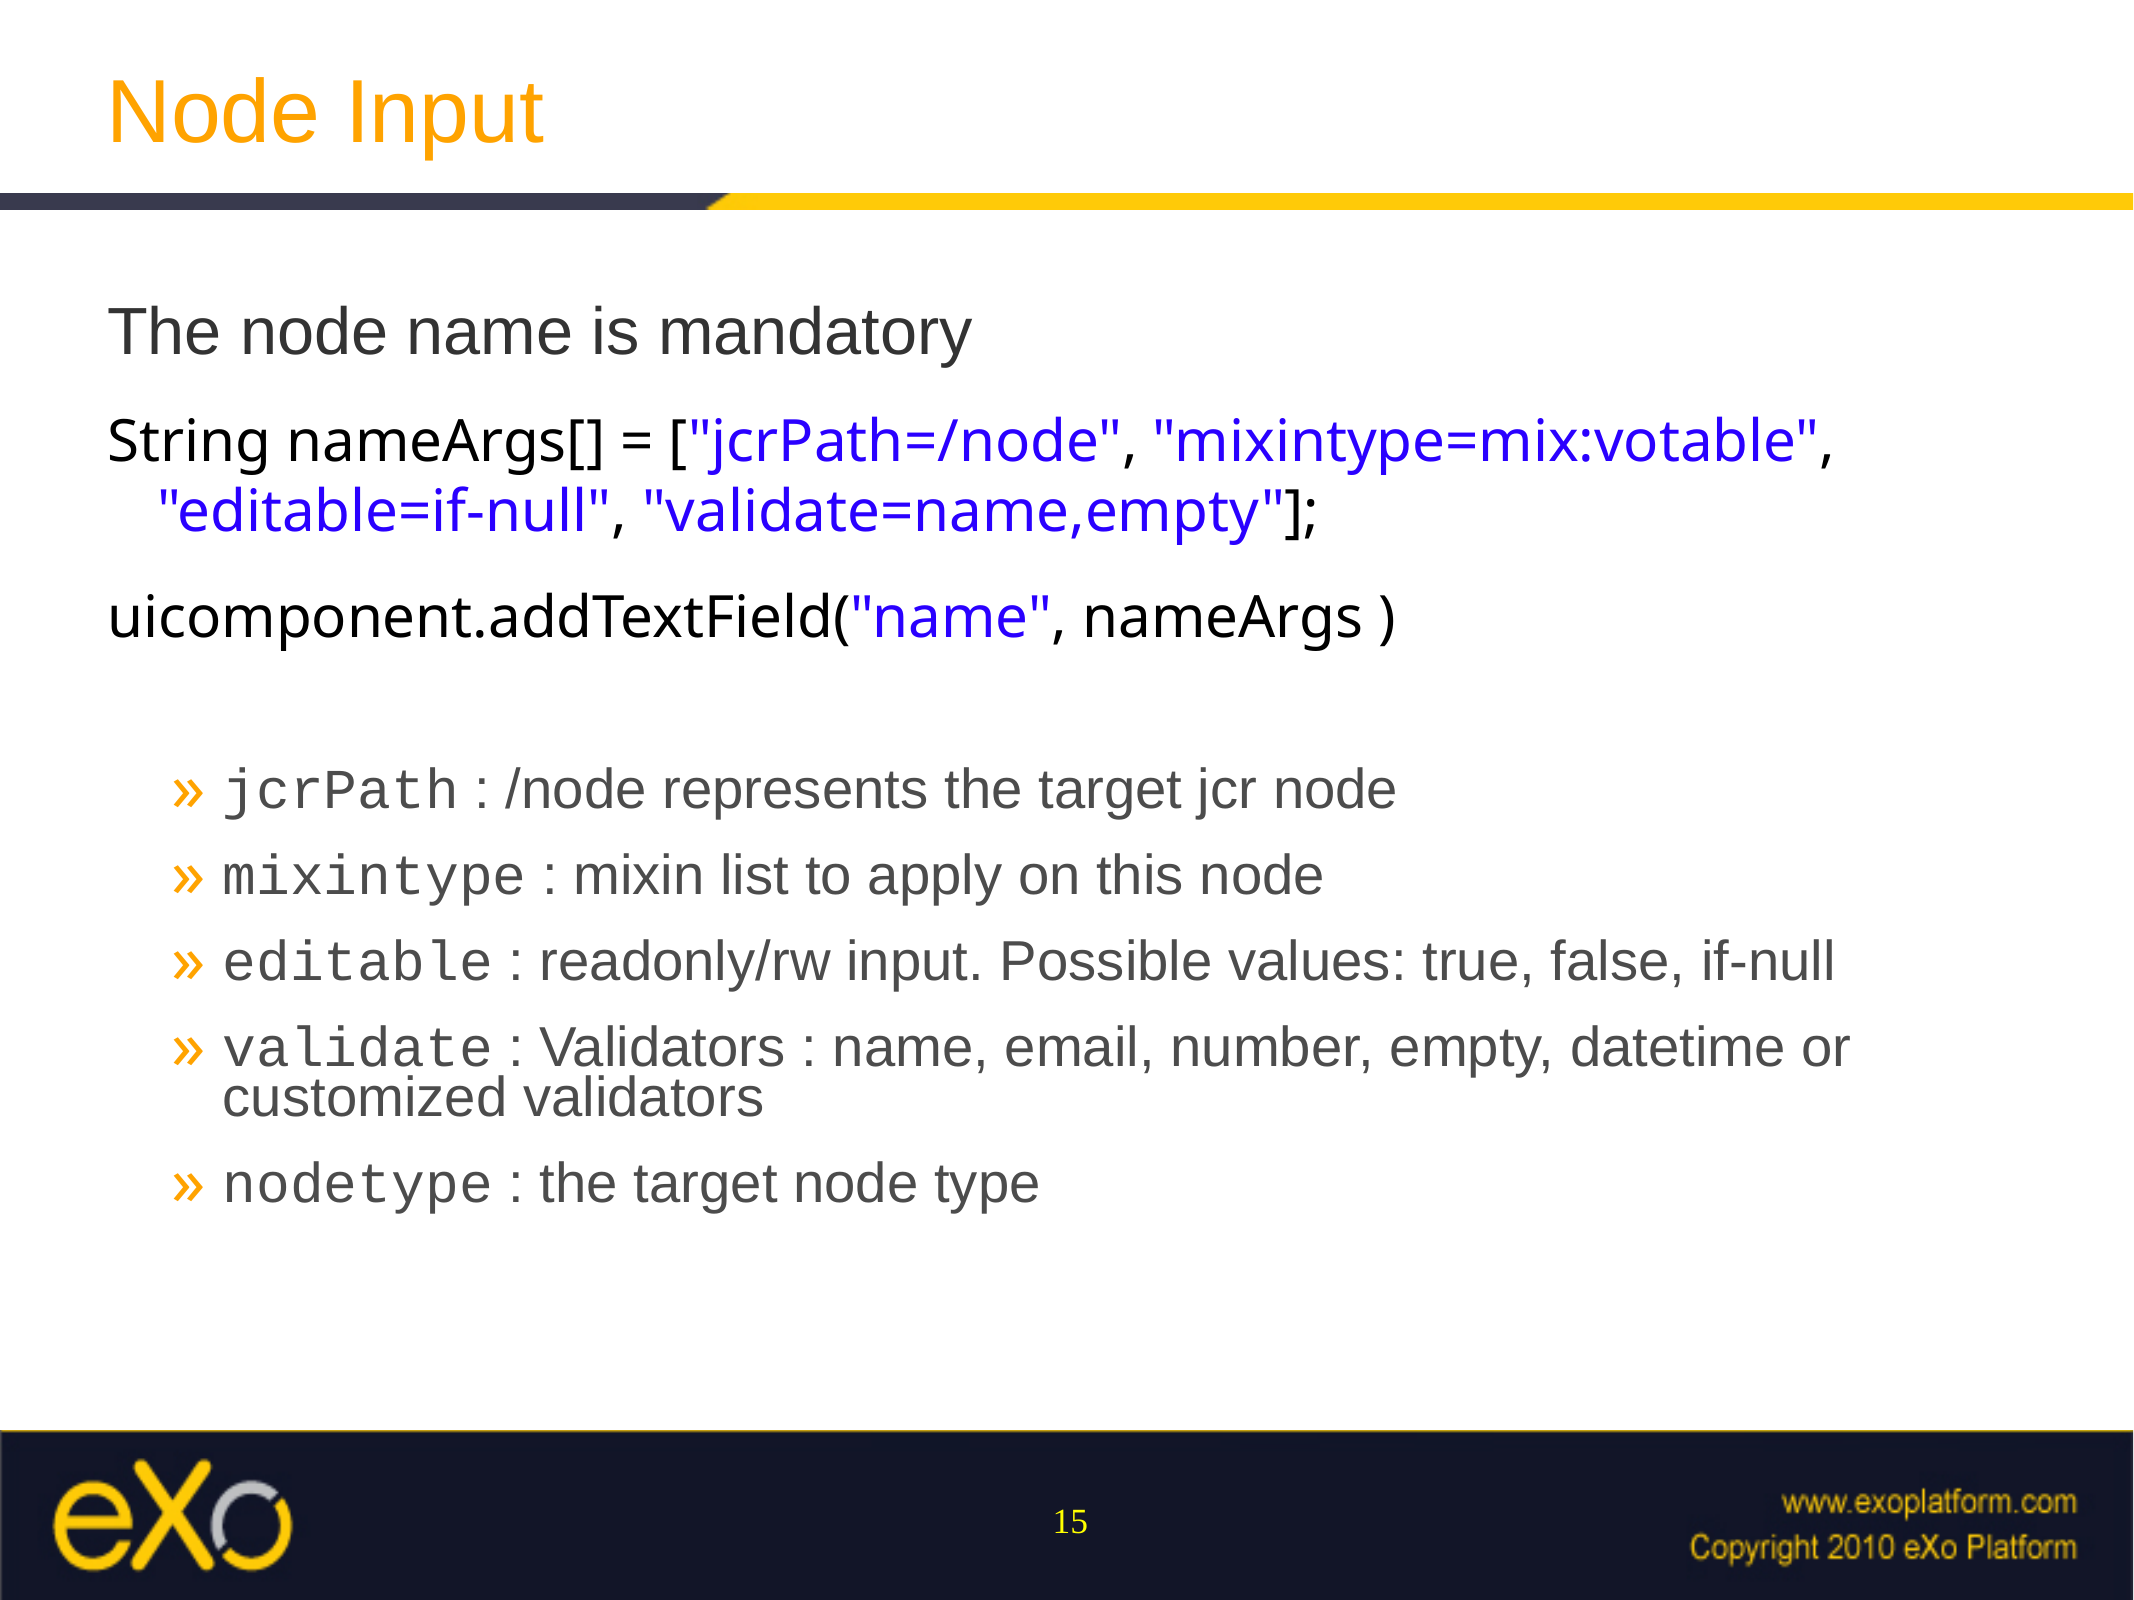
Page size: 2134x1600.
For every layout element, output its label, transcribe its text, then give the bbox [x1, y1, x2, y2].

picture [0, 193, 2134, 210]
picture [0, 1430, 2134, 1600]
list The node name is mandatory String nameArgs[] = ["jcrPath=/node", "mixintype=mix:votable", "editable=if-null", "validate=name,empty"]; uicomponent.addTextField("name", nameArgs ) jcrPath : /node represents the target jcr node mixintype : mixin list to apply on this node editable : readonly/rw input. Possible values: true, false, if-null validate : Validators : name, email, number, empty, datetime or customized validators nodetype : the target node type [106, 287, 2025, 1317]
title Node Input [106, 55, 2025, 184]
